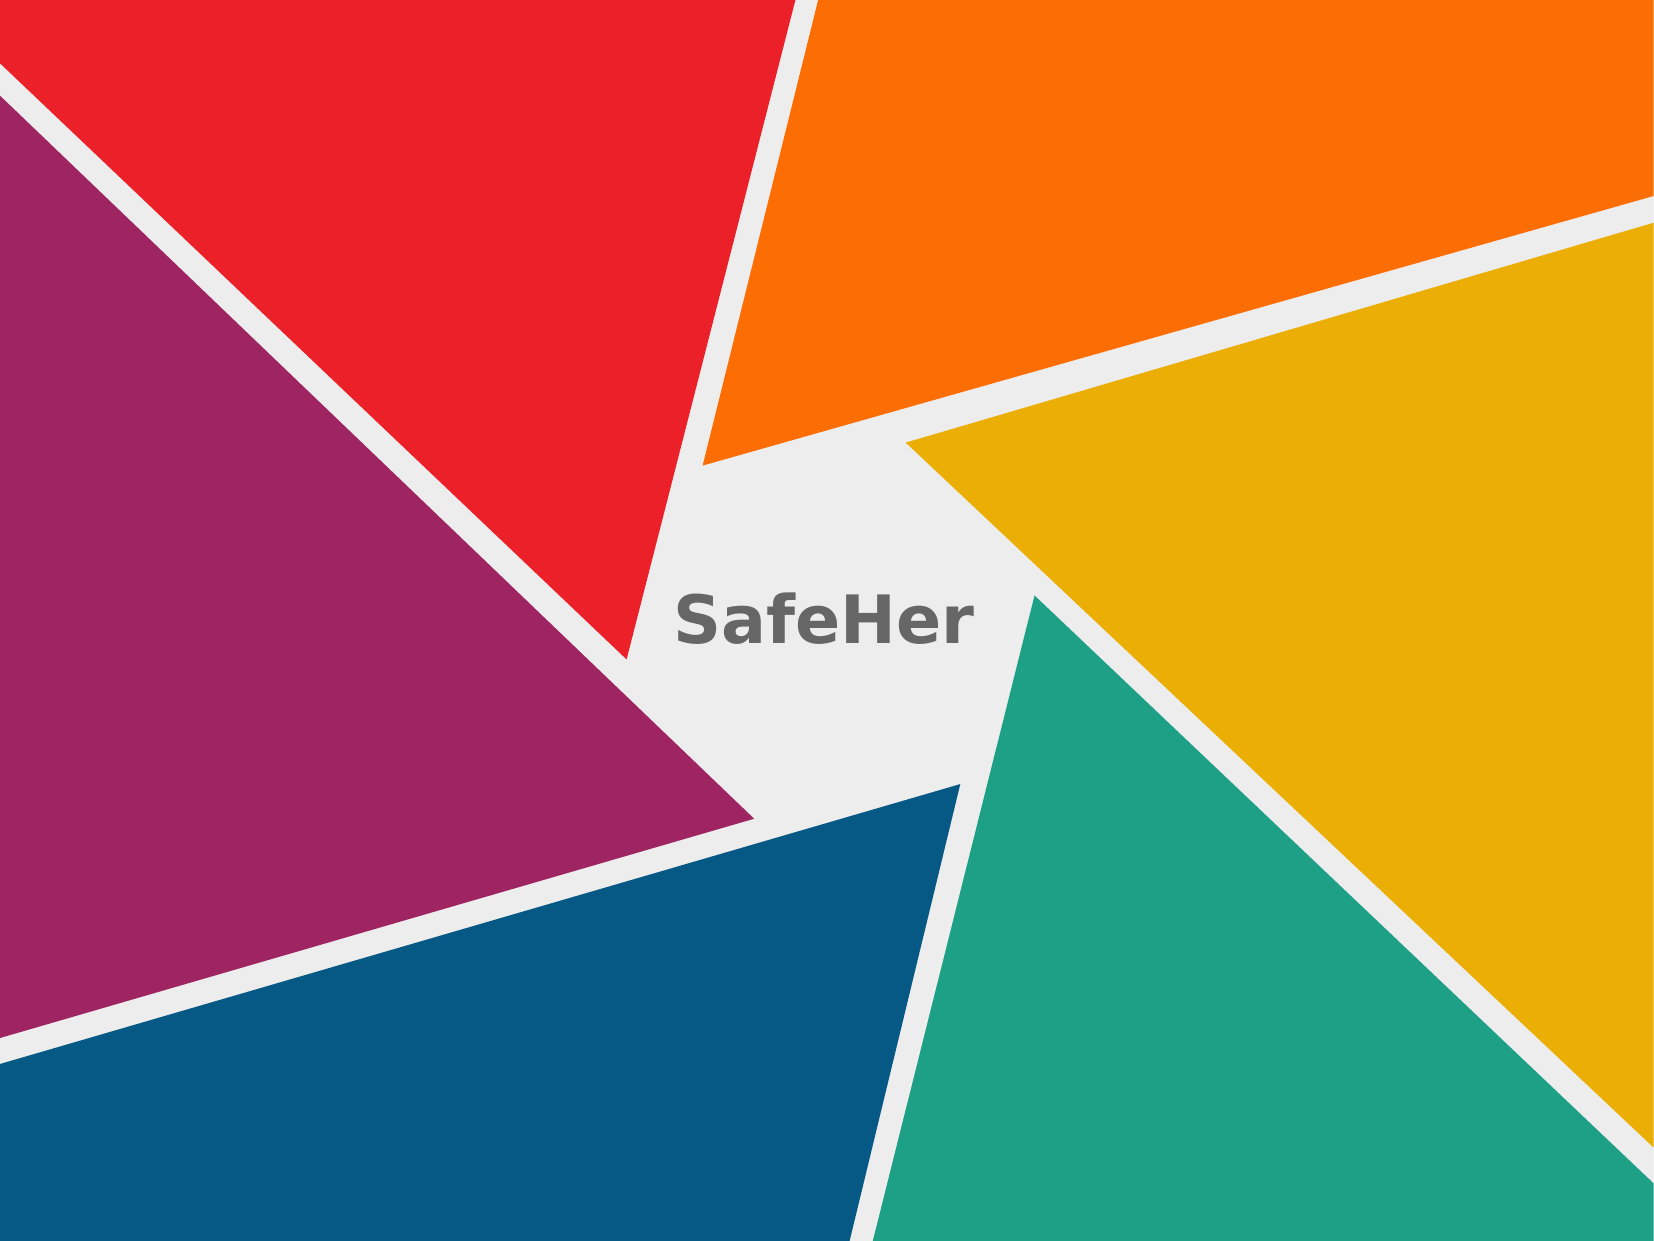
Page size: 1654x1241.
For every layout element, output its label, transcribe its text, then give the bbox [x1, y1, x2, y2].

subtitle SafeHer [614, 418, 1035, 824]
